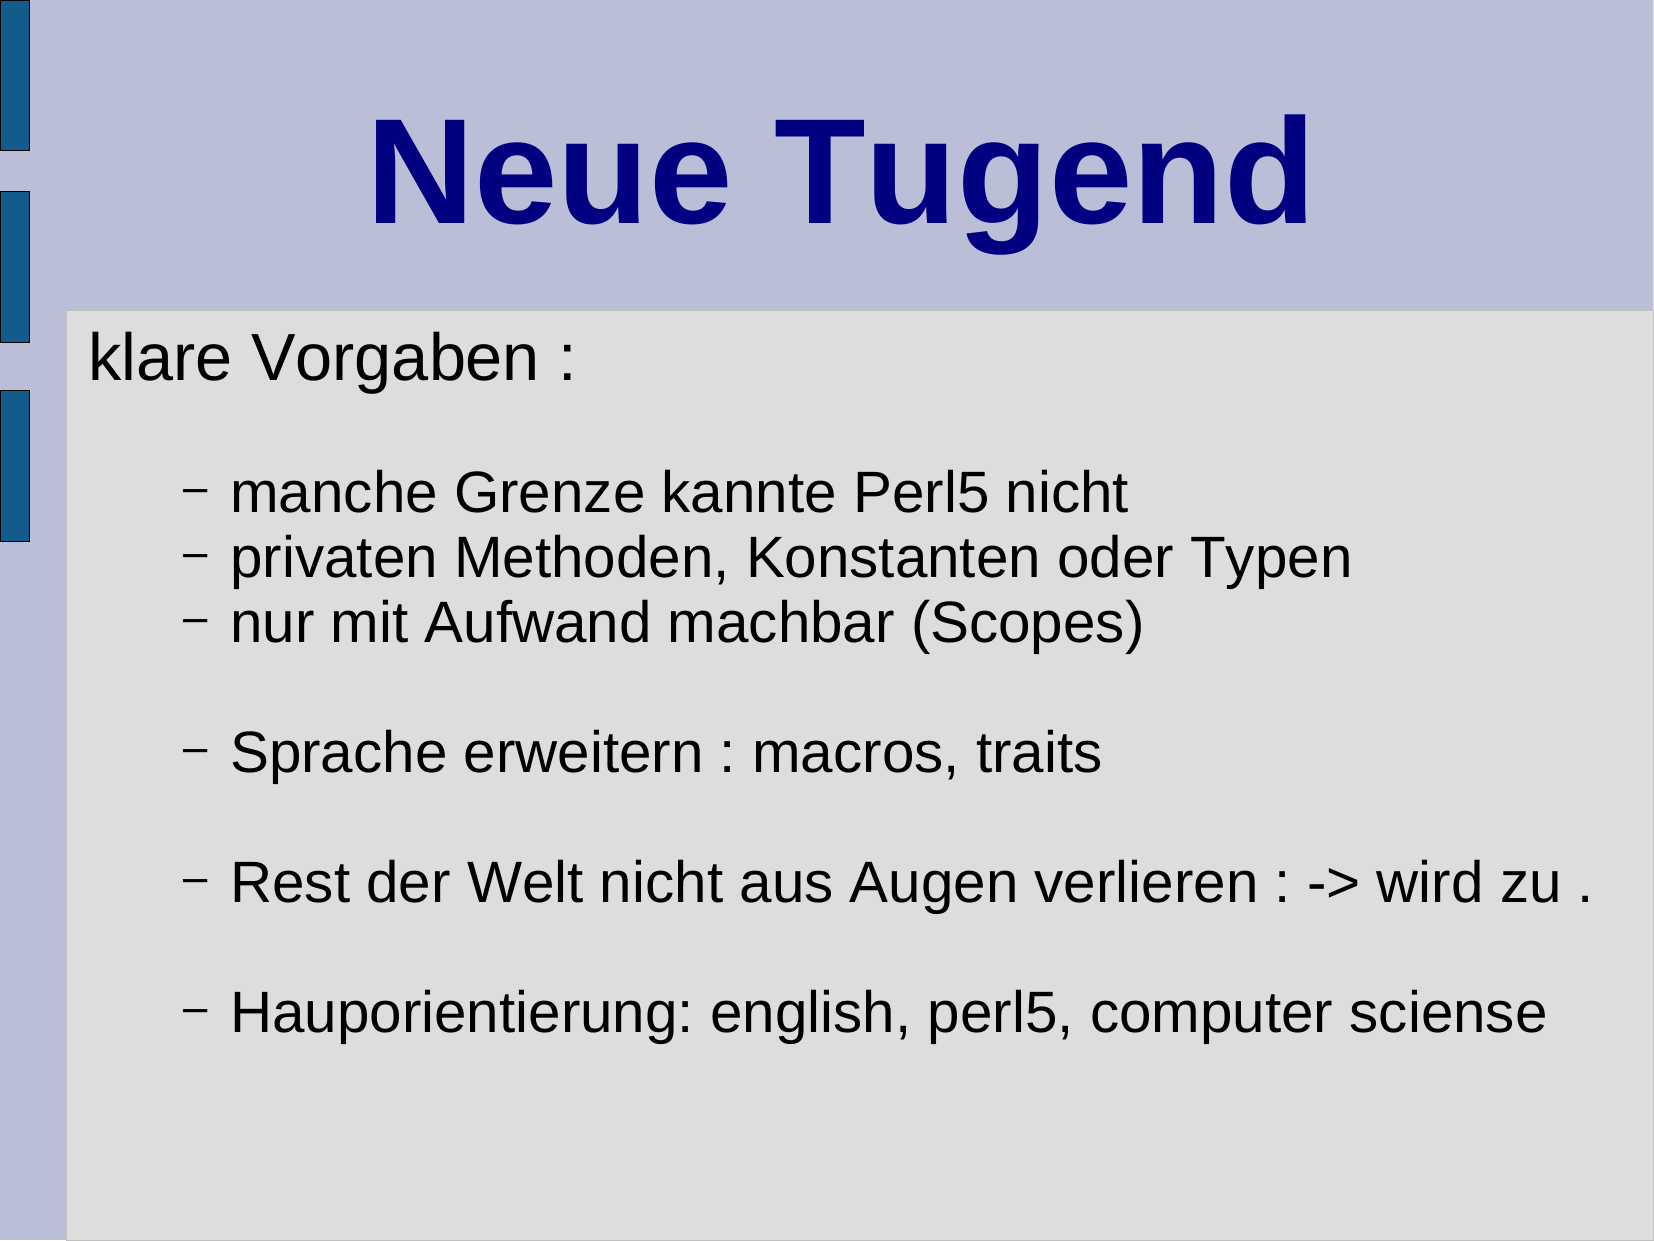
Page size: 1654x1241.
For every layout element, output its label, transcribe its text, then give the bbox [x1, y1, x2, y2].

title Neue Tugend [118, 68, 1566, 276]
list klare Vorgaben : manche Grenze kannte Perl5 nicht privaten Methoden, Konstanten oder Typen nur mit Aufwand machbar (Scopes) Sprache erweitern : macros, traits Rest der Welt nicht aus Augen verlieren : -> wird zu . Hauporientierung: english, perl5, computer sciense [88, 319, 1625, 1043]
